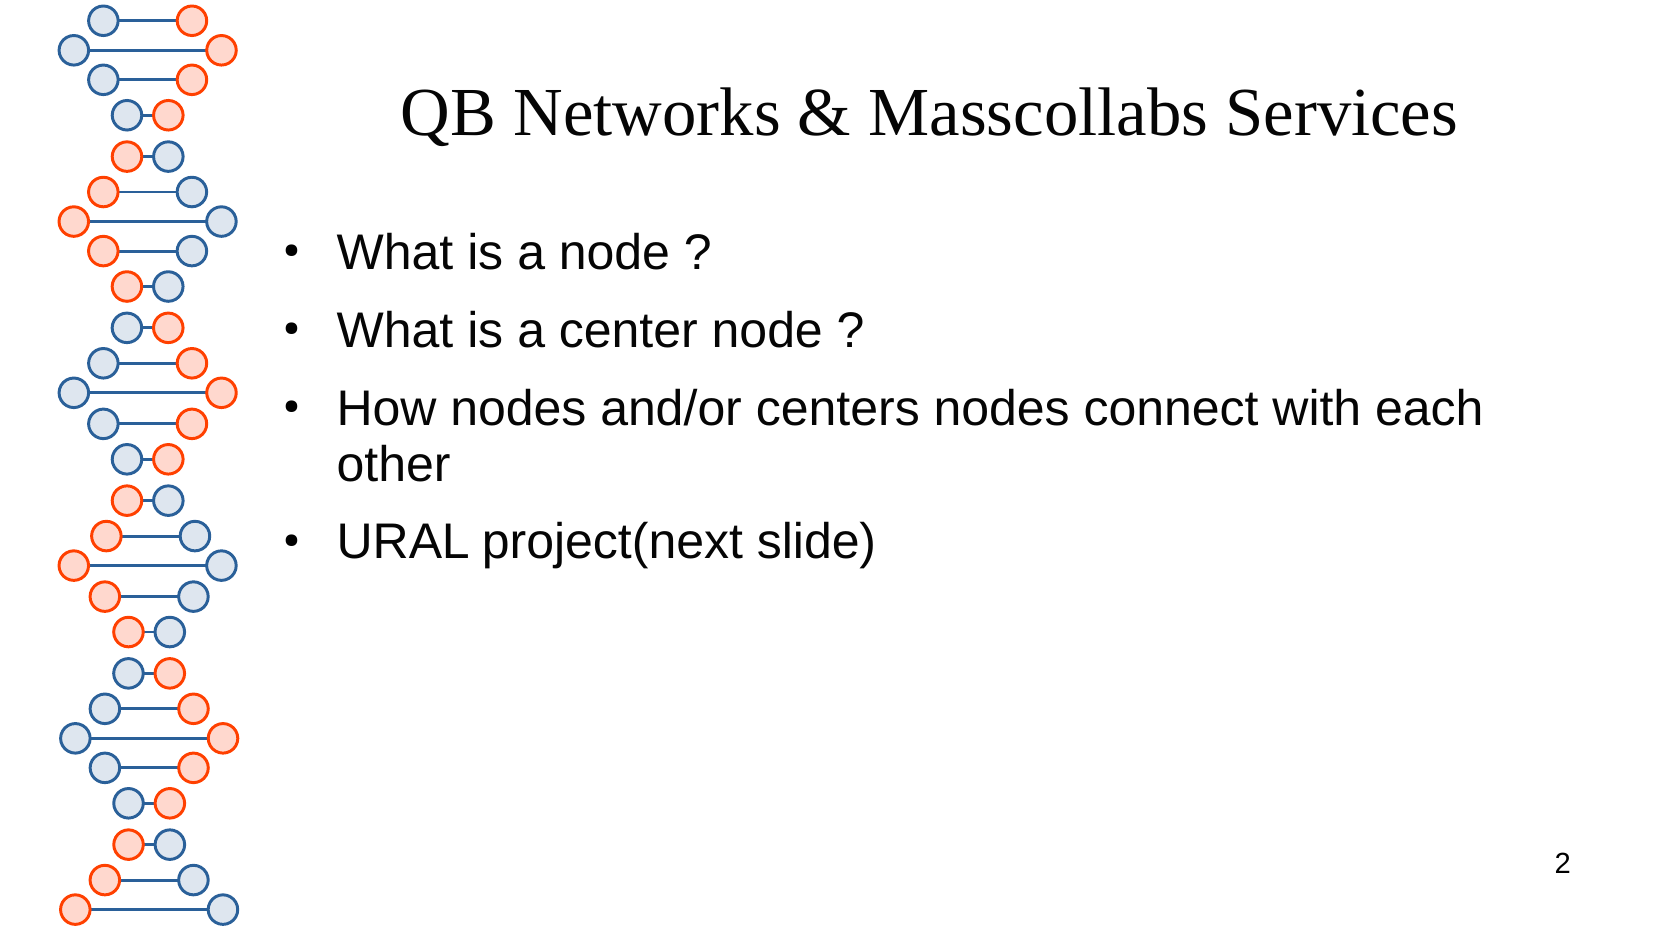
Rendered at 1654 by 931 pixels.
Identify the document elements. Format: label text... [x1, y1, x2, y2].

list What is a node ? What is a center node ? How nodes and/or centers nodes connect with each other URAL project(next slide) [265, 224, 1595, 764]
title QB Networks & Masscollabs Services [265, 35, 1595, 189]
